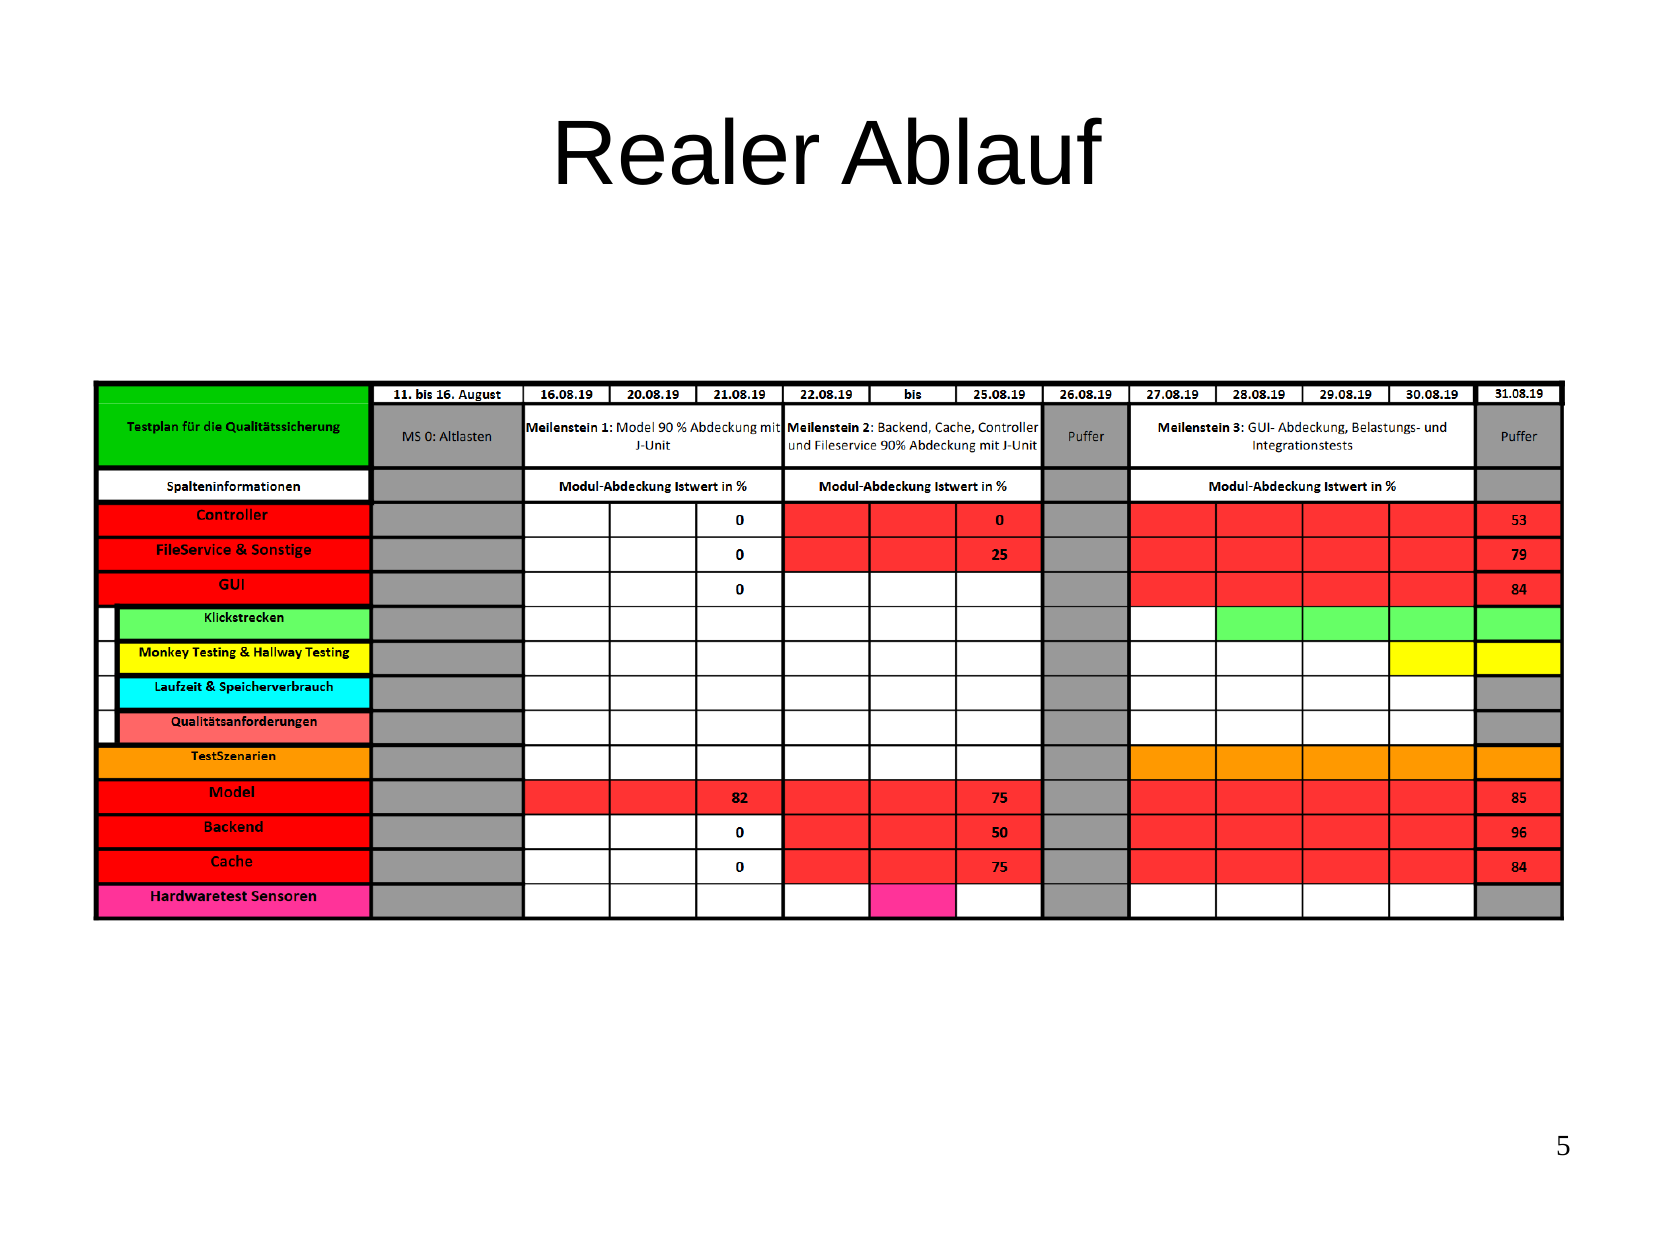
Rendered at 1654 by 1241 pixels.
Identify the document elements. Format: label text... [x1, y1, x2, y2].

title Realer Ablauf [82, 49, 1571, 257]
picture [82, 363, 1571, 937]
